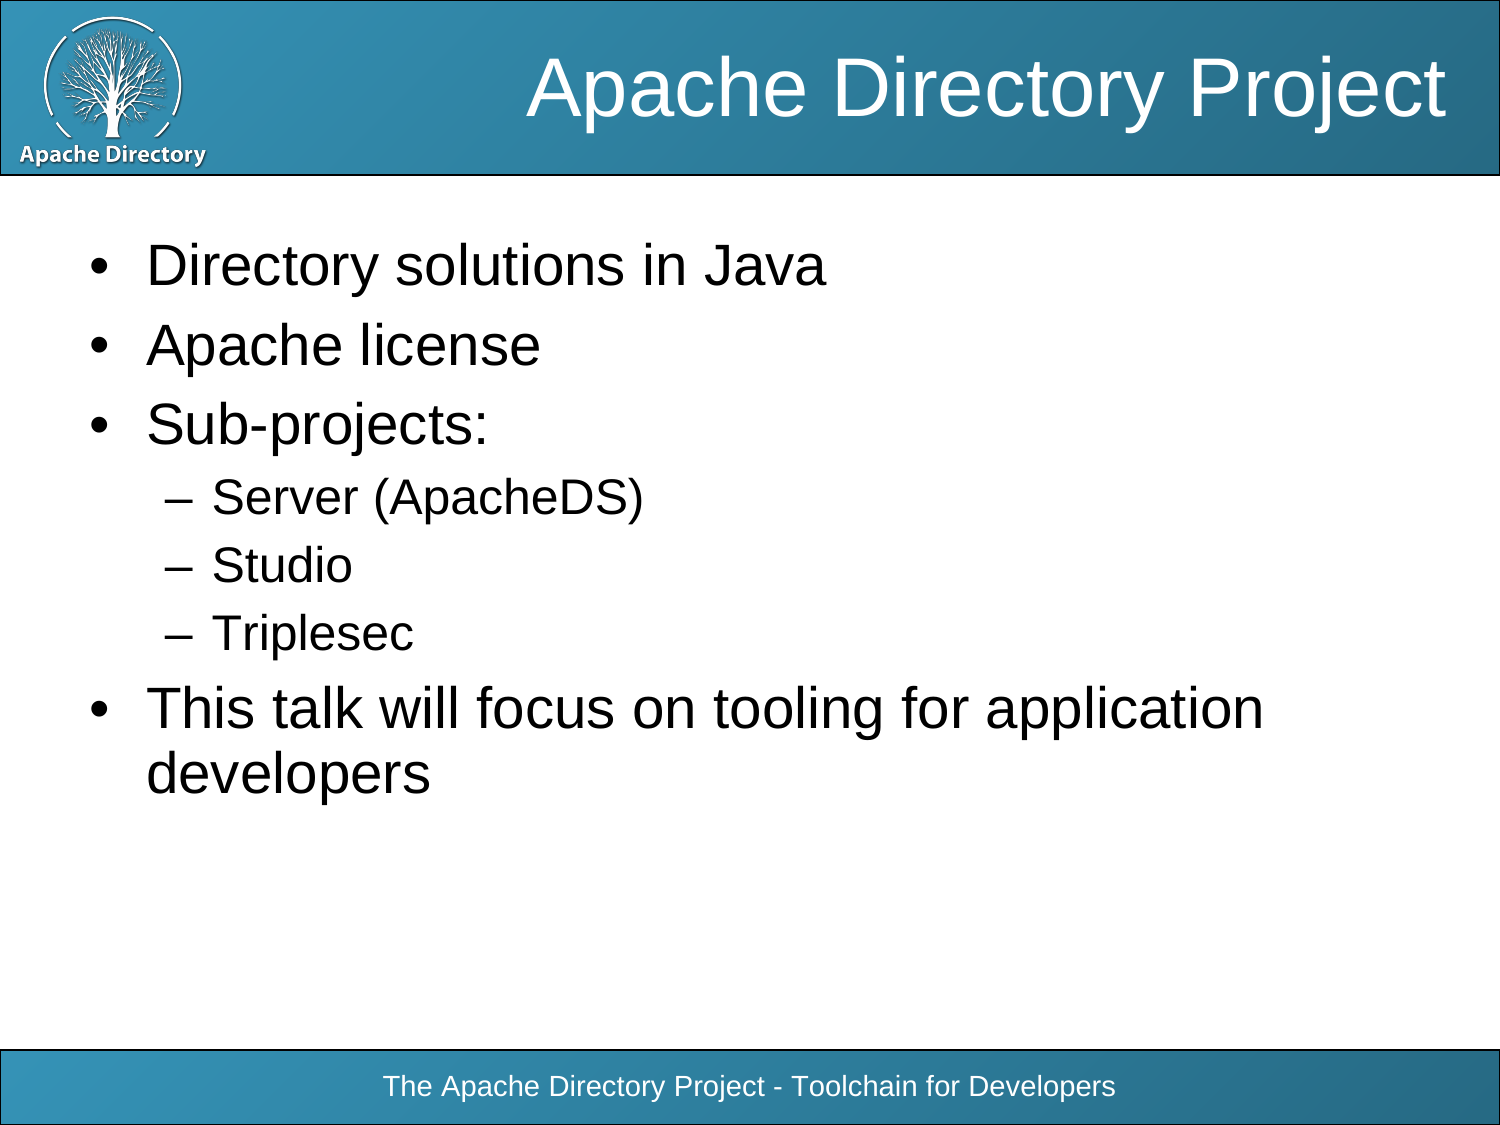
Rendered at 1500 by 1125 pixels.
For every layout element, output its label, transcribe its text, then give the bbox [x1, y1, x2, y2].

list Directory solutions in Java Apache license Sub-projects: Server (ApacheDS) Studio Triplesec This talk will focus on tooling for application developers [75, 224, 1426, 1013]
title Apache Directory Project [237, 12, 1463, 163]
picture [12, 12, 213, 173]
